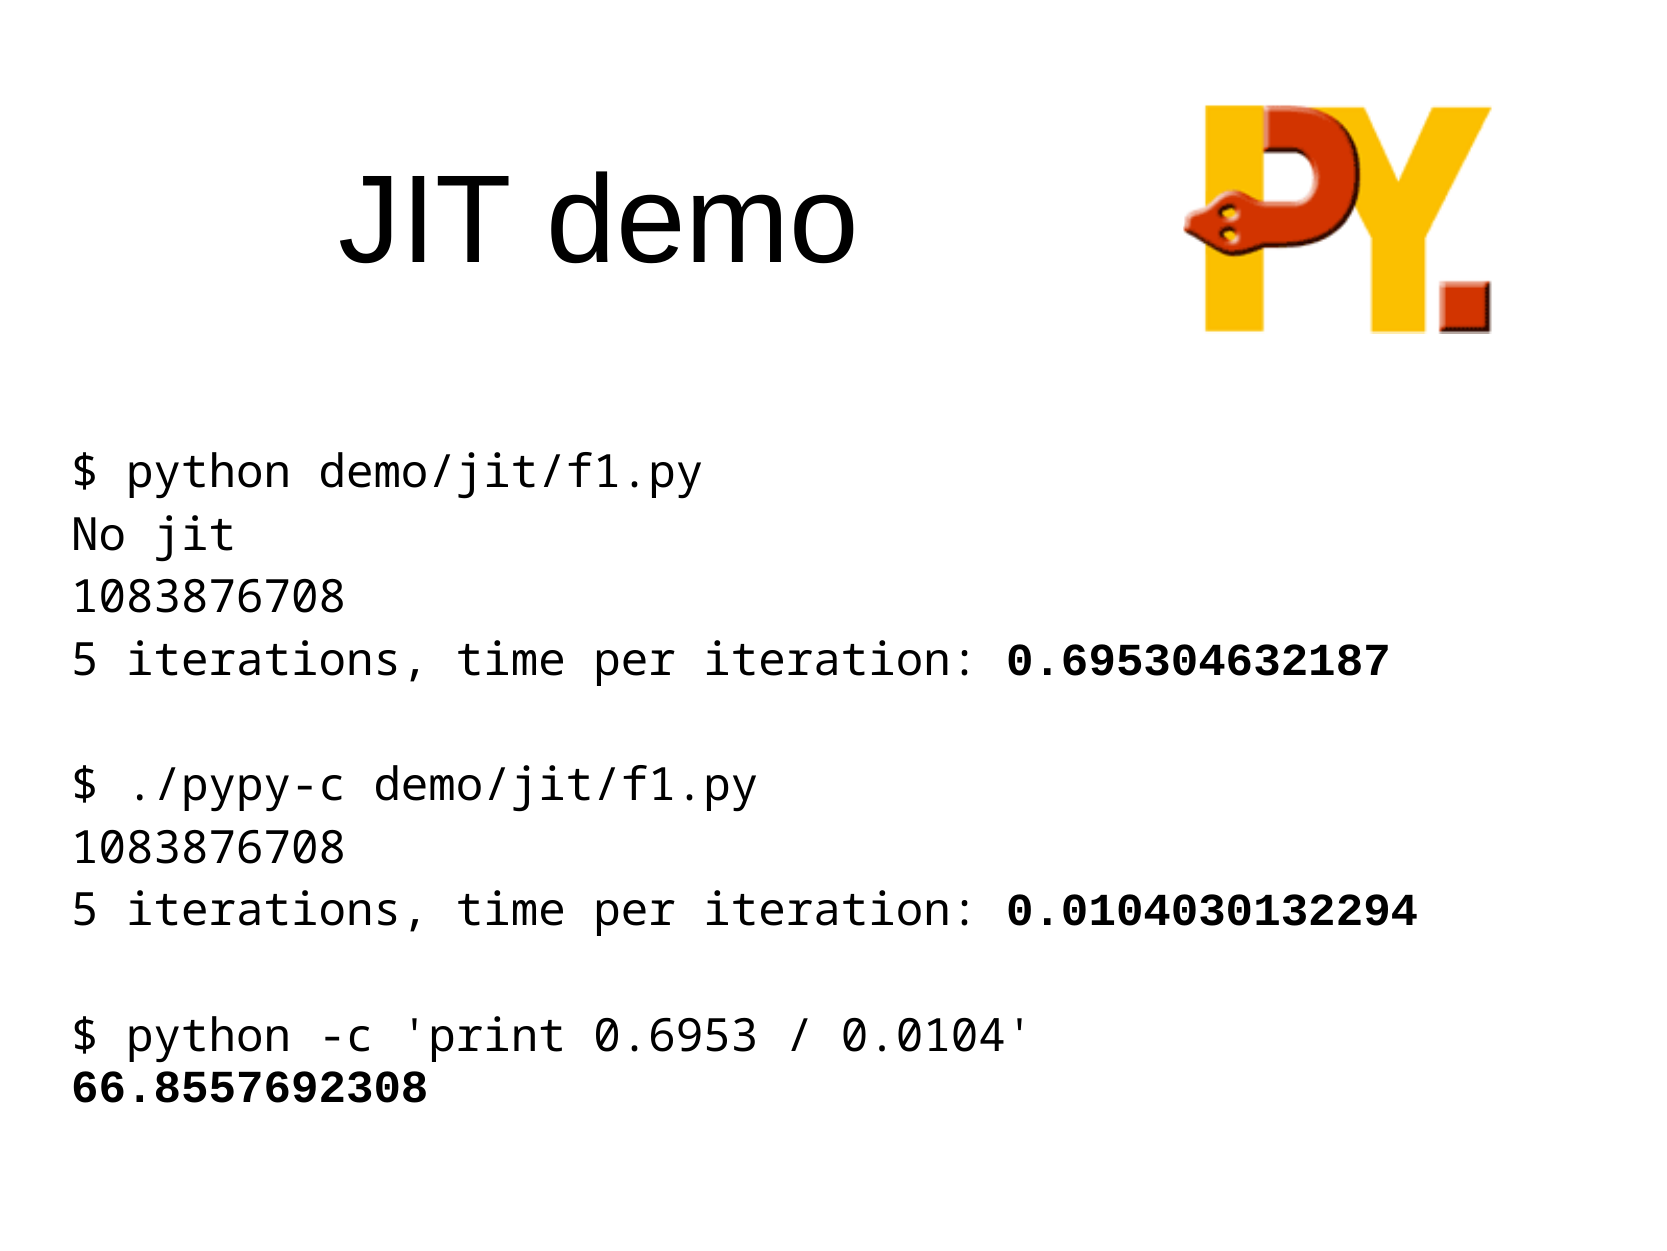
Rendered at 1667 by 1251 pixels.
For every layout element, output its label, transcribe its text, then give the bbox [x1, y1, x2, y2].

picture [1183, 104, 1494, 334]
title JIT demo [37, 0, 1161, 459]
text_box $ python demo/jit/f1.py No jit 1083876708 5 iterations, time per iteration: 0.695304632187 $ ./pypy-c demo/jit/f1.py 1083876708 5 iterations, time per iteration: 0.0104030132294 $ python -c 'print 0.6953 / 0.0104' 66.8557692308 [56, 431, 1576, 1032]
